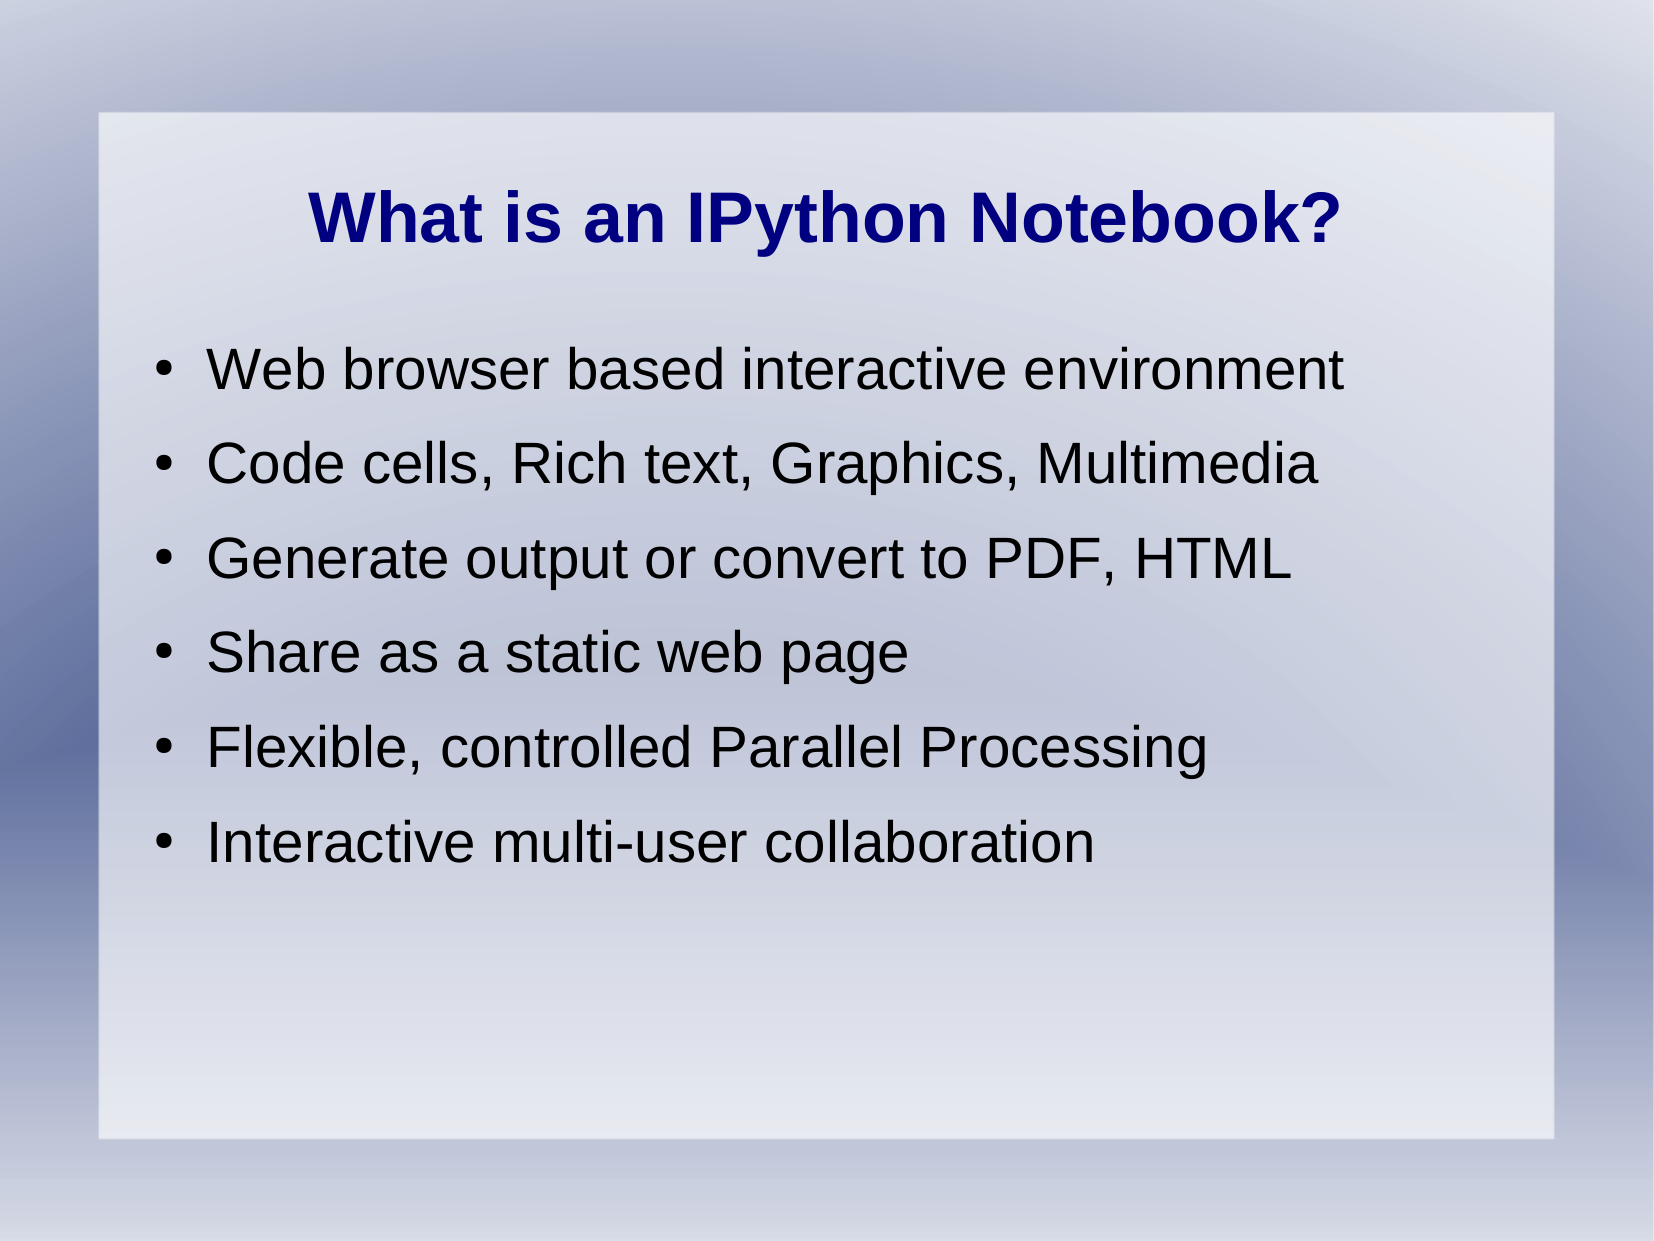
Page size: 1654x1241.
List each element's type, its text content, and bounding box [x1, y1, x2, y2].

title What is an IPython Notebook? [118, 114, 1536, 322]
picture [0, 0, 1654, 1241]
list Web browser based interactive environment Code cells, Rich text, Graphics, Multimedia Generate output or convert to PDF, HTML Share as a static web page Flexible, controlled Parallel Processing Interactive multi-user collaboration [118, 336, 1506, 1056]
